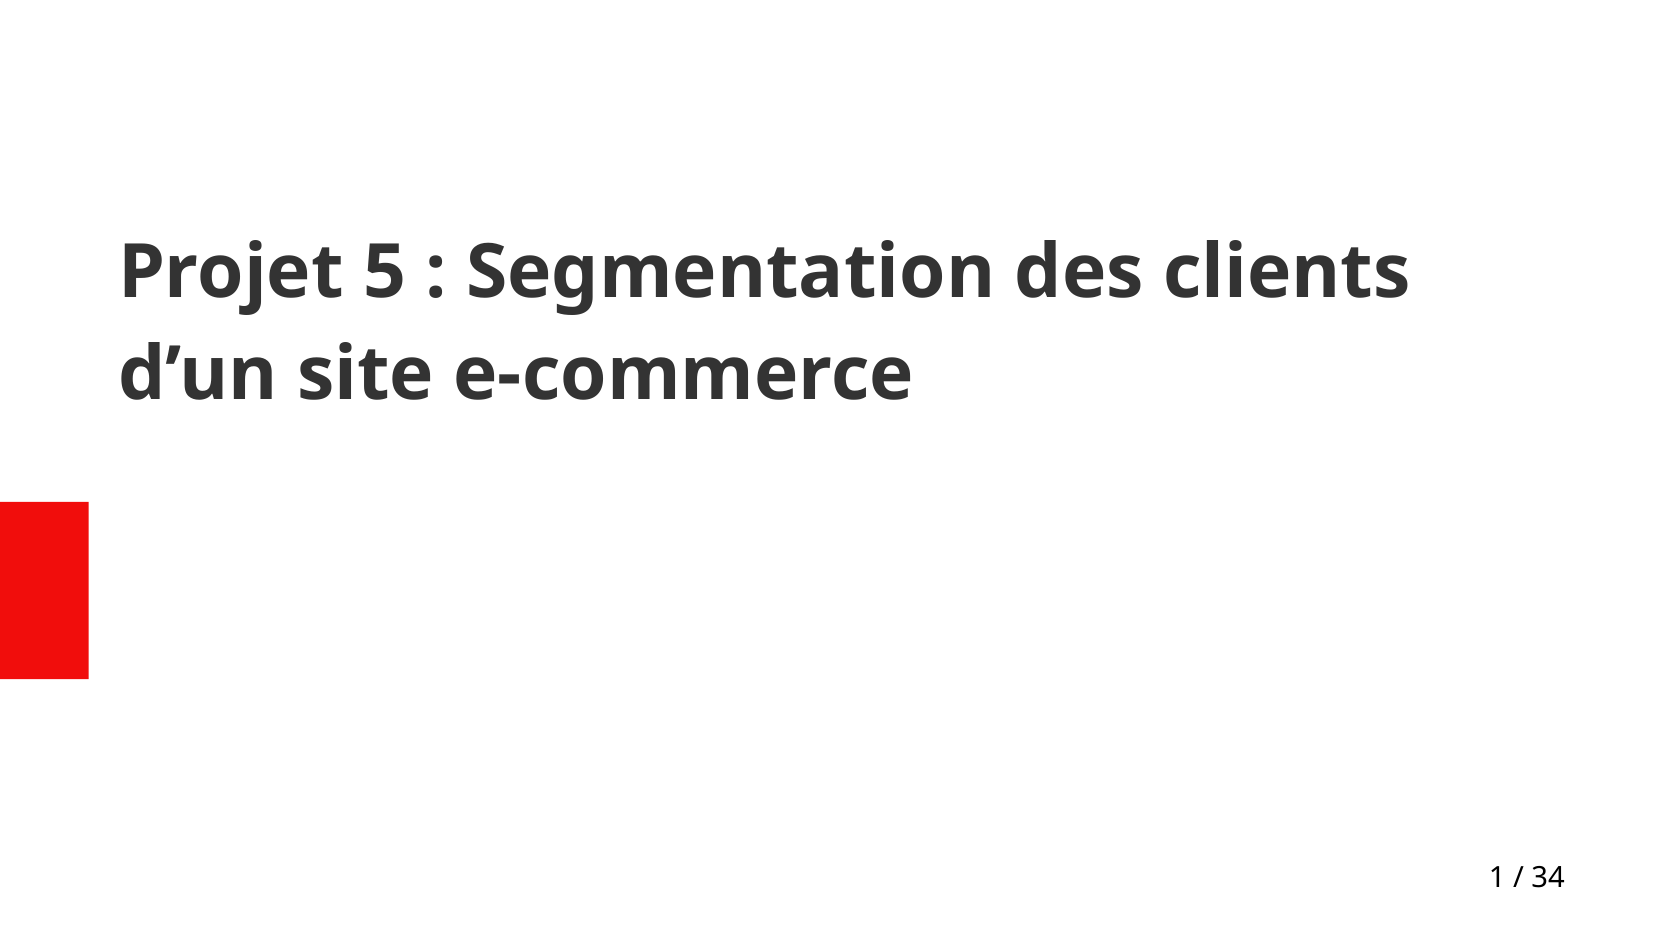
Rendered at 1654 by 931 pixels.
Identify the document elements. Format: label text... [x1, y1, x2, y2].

title Projet 5 : Segmentation des clients d’un site e-commerce [118, 165, 1536, 473]
